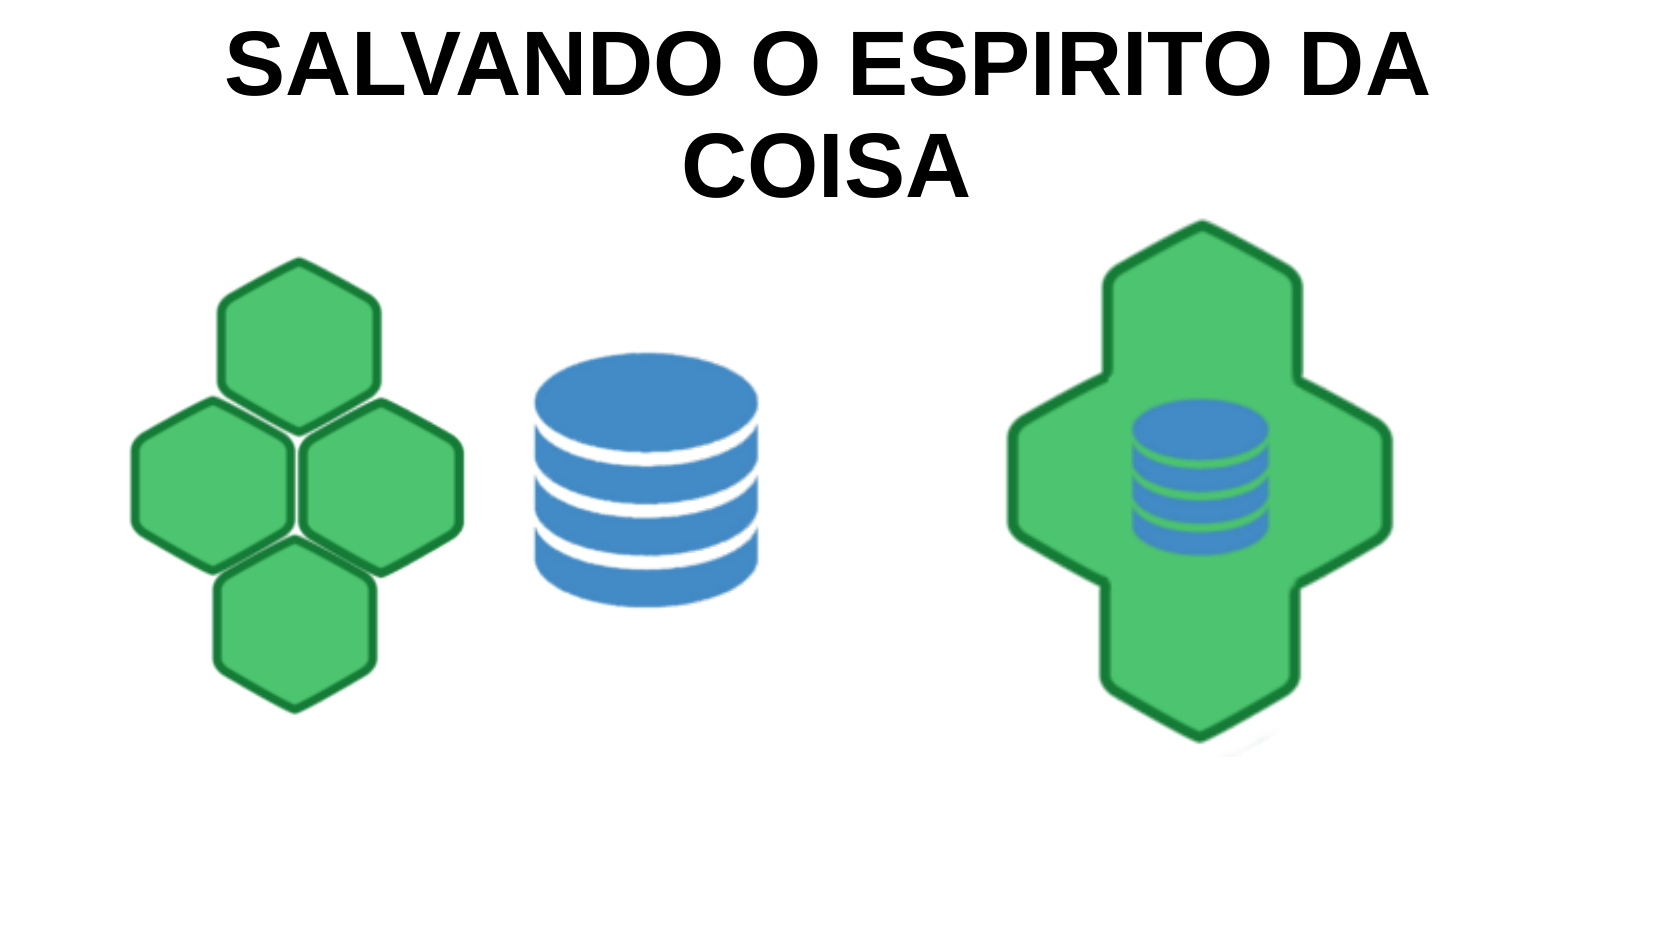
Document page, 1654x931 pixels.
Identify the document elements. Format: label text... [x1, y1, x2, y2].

picture [999, 217, 1417, 758]
picture [86, 217, 805, 758]
title SALVANDO O ESPIRITO DA COISA [82, 12, 1571, 218]
